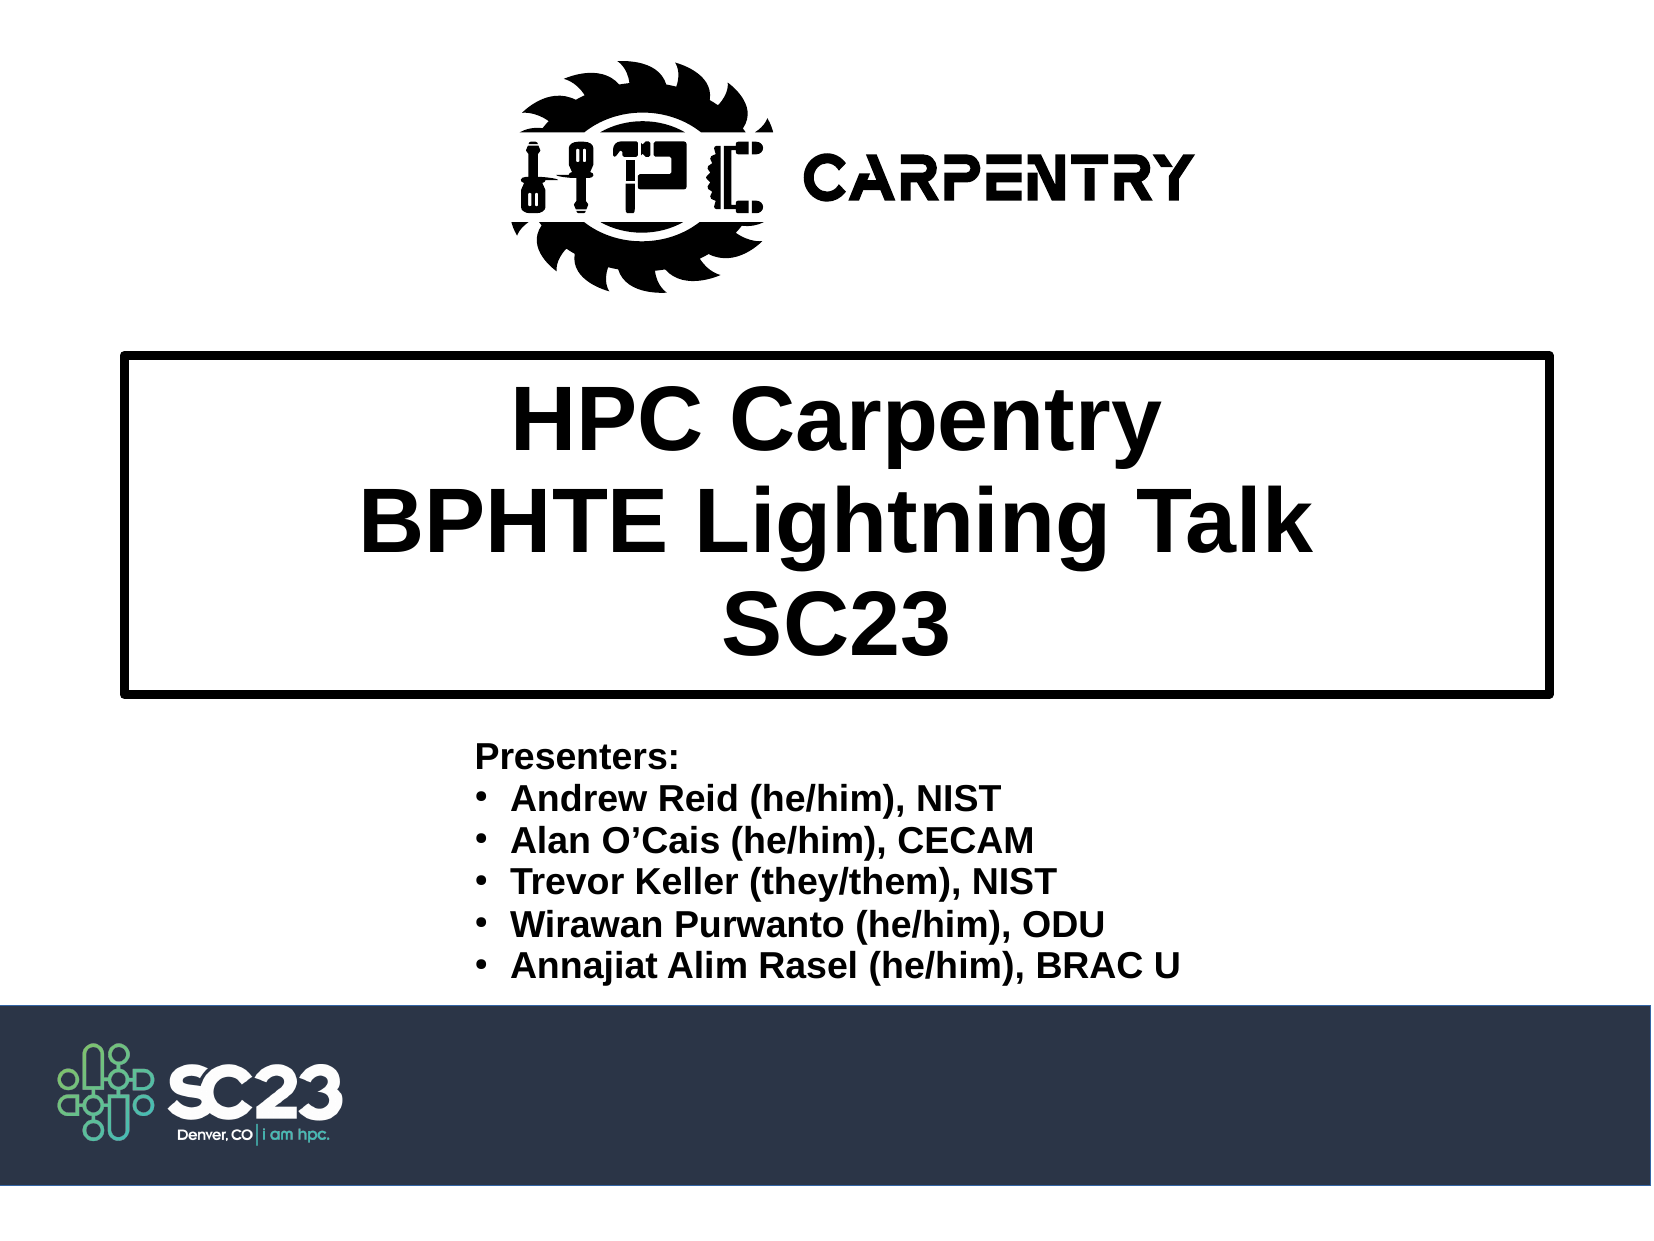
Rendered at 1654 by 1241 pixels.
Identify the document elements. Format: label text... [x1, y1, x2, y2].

picture [395, 3, 1311, 351]
text_box Presenters: Andrew Reid (he/him), NIST Alan O’Cais (he/him), CECAM Trevor Keller (they/them), NIST Wirawan Purwanto (he/him), ODU Annajiat Alim Rasel (he/him), BRAC U [459, 727, 1621, 1037]
picture [45, 1034, 352, 1155]
text_box HPC Carpentry BPHTE Lightning Talk SC23 [124, 355, 1550, 695]
text_box [0, 1005, 1651, 1186]
